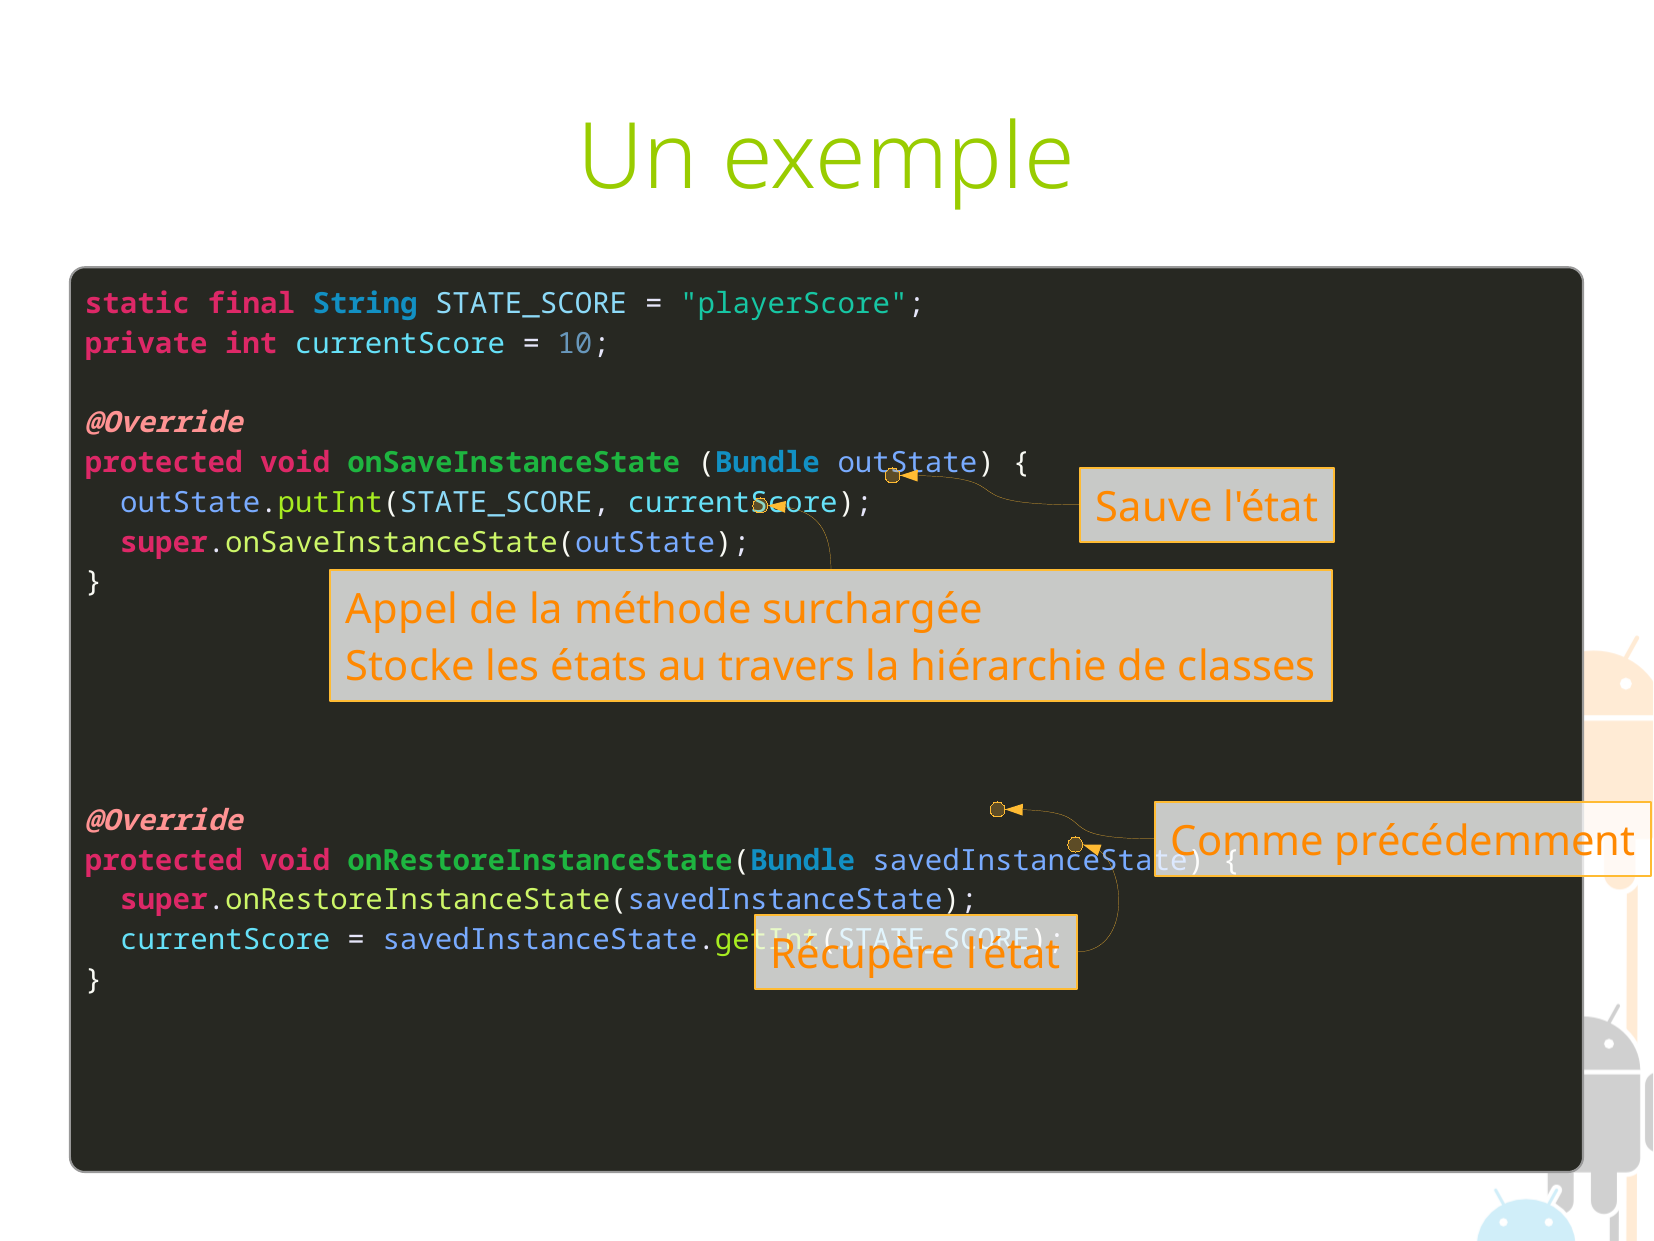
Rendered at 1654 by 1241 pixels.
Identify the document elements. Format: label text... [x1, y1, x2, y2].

text_box [990, 801, 1005, 817]
text_box Sauve l'état [1080, 467, 1323, 534]
text_box Récupère l'état [755, 915, 1060, 981]
text_box Appel de la méthode surchargée Stocke les états au travers la hiérarchie de classes [330, 570, 1292, 685]
title Un exemple [82, 49, 1571, 257]
text_box [1067, 836, 1083, 853]
text_box Comme précédemment [1155, 801, 1624, 868]
picture [240, 423, 1654, 1241]
text_box [885, 467, 900, 483]
text_box [752, 497, 768, 513]
picture [1585, 803, 1650, 875]
text_box static final String STATE_SCORE = "playerScore"; private int currentScore = 10; @Override protected void onSaveInstanceState (Bundle outState) { outState.putInt(STATE_SCORE, currentScore); super.onSaveInstanceState(outState); } @Override protected void onRestoreInstanceState(Bundle savedInstanceState) { super.onRestoreInstanceState(savedInstanceState); currentScore = savedInstanceState.getInt(STATE_SCORE); } [69, 267, 1584, 1052]
